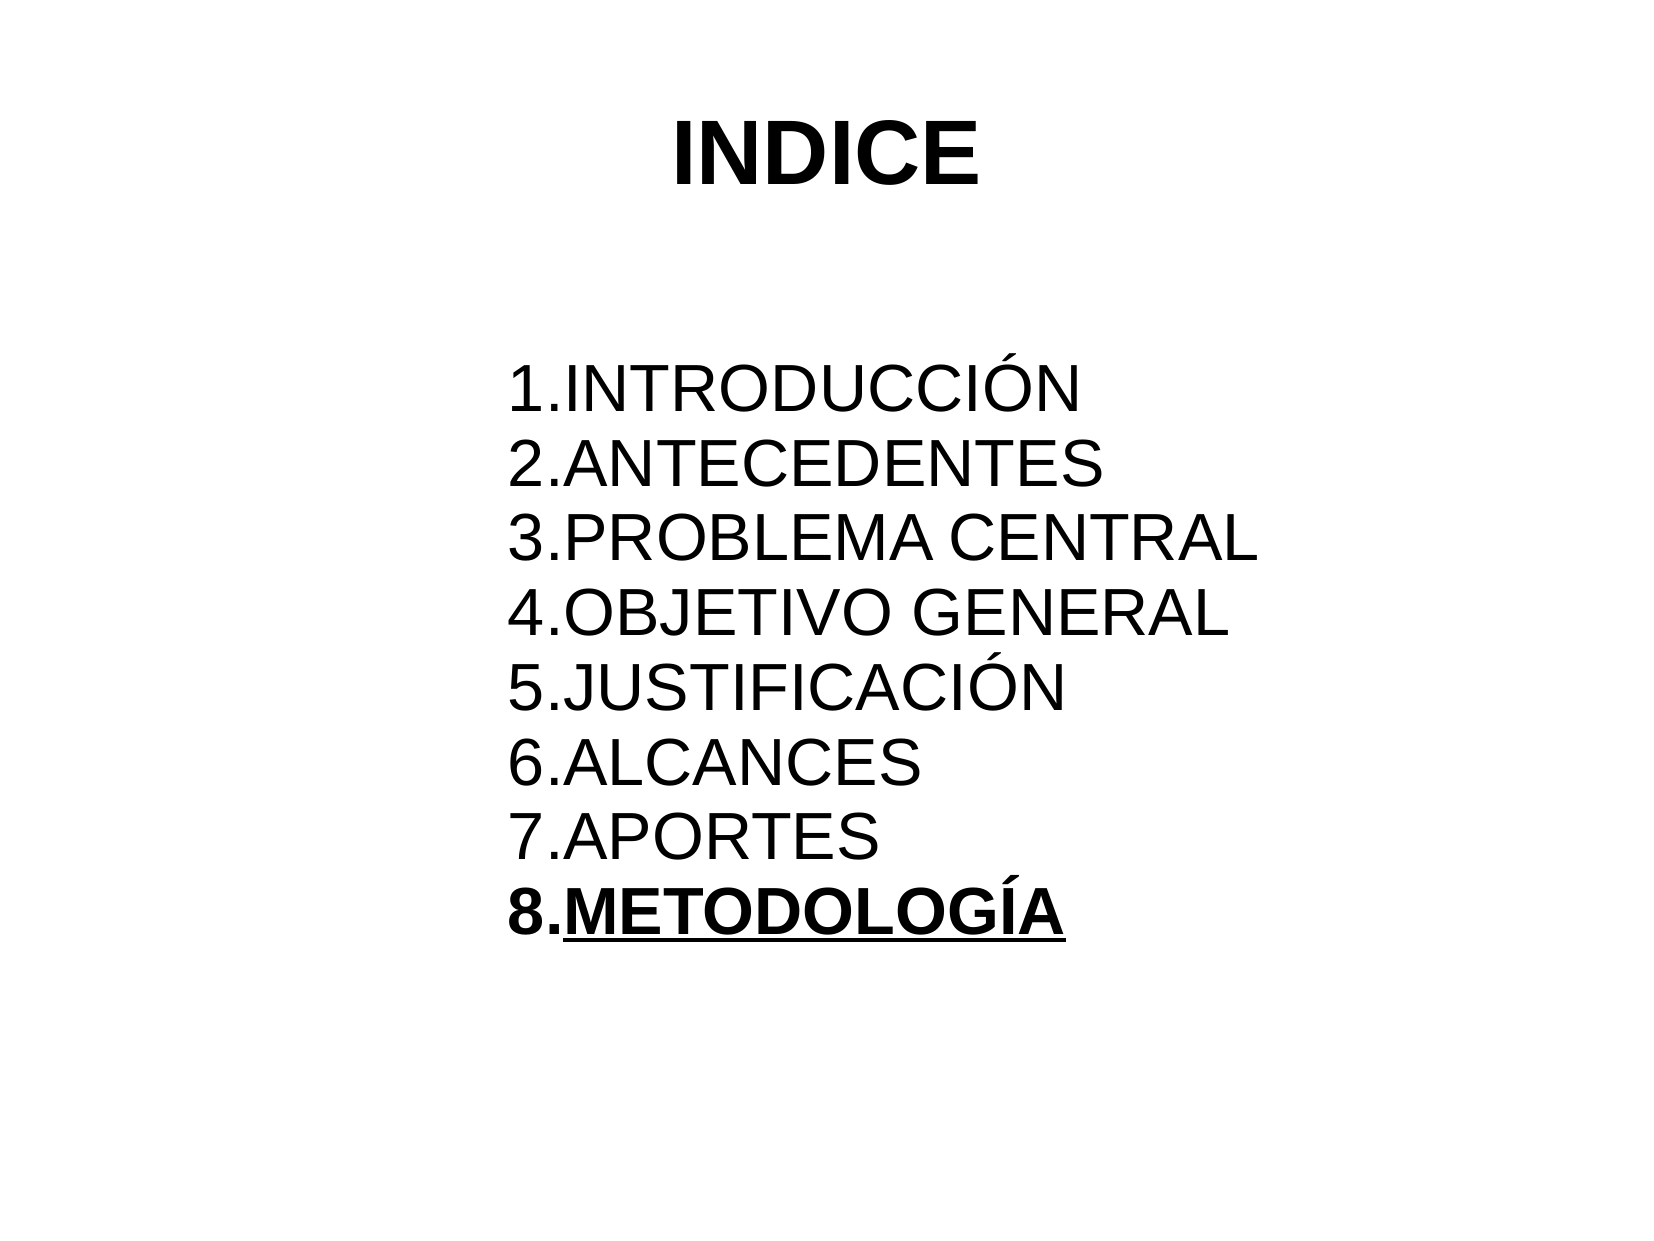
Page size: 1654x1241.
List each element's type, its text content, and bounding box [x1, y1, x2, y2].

title INDICE [82, 49, 1571, 257]
subtitle INTRODUCCIÓN ANTECEDENTES PROBLEMA CENTRAL OBJETIVO GENERAL JUSTIFICACIÓN ALCANCES APORTES METODOLOGÍA [507, 290, 1312, 1010]
